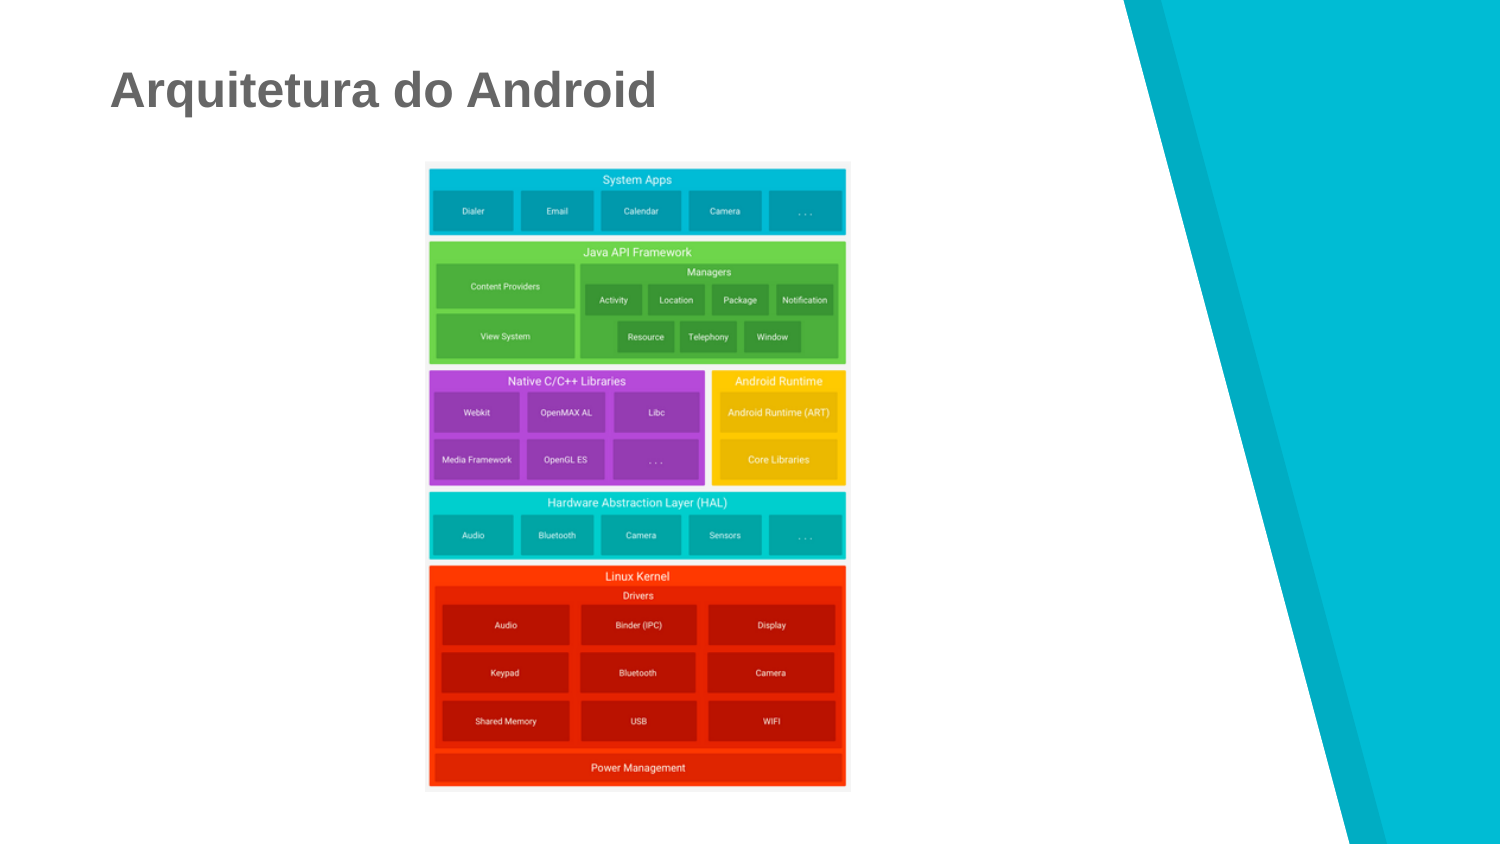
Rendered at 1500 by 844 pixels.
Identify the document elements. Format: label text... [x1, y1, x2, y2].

list [47, 106, 1398, 792]
picture [425, 158, 851, 792]
subtitle Arquitetura do Android [94, 42, 1394, 106]
